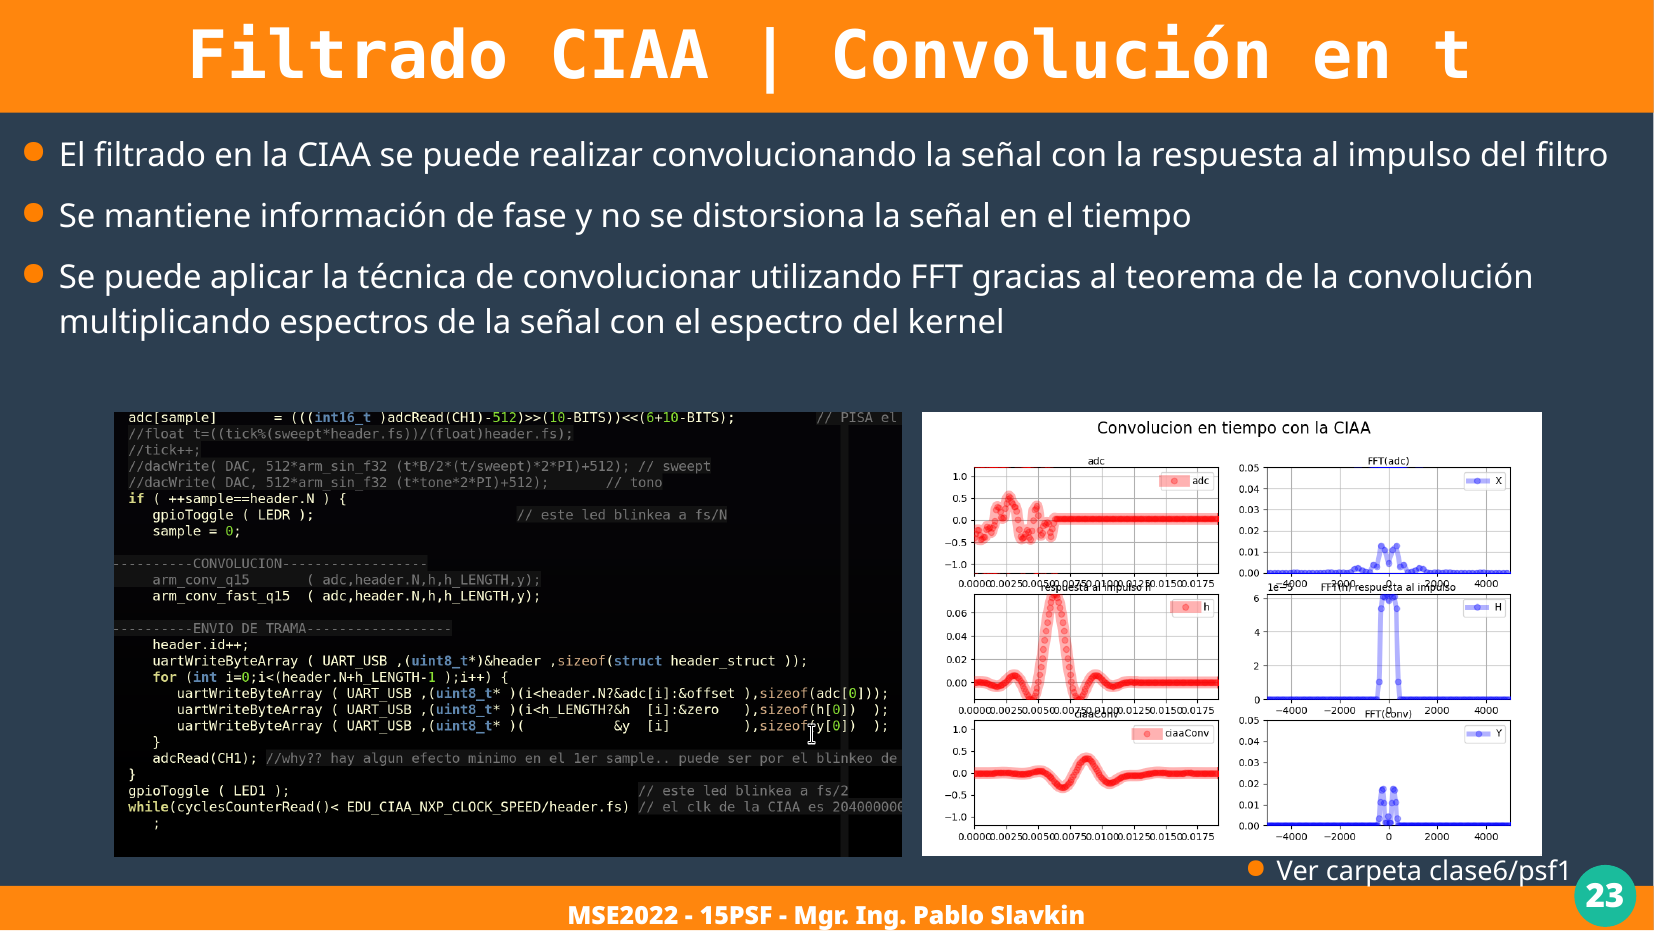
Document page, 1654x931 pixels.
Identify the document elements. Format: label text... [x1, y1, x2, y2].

list Ver carpeta clase6/psf1 [1234, 851, 1595, 890]
list El filtrado en la CIAA se puede realizar convolucionando la señal con la respuesta al impulso del filtro Se mantiene información de fase y no se distorsiona la señal en el tiempo Se puede aplicar la técnica de convolucionar utilizando FFT gracias al teorema de la convolución multiplicando espectros de la señal con el espectro del kernel [7, 131, 1651, 376]
title Filtrado CIAA | Convolución en t [187, 16, 1613, 113]
picture [922, 412, 1542, 857]
picture [114, 412, 902, 857]
